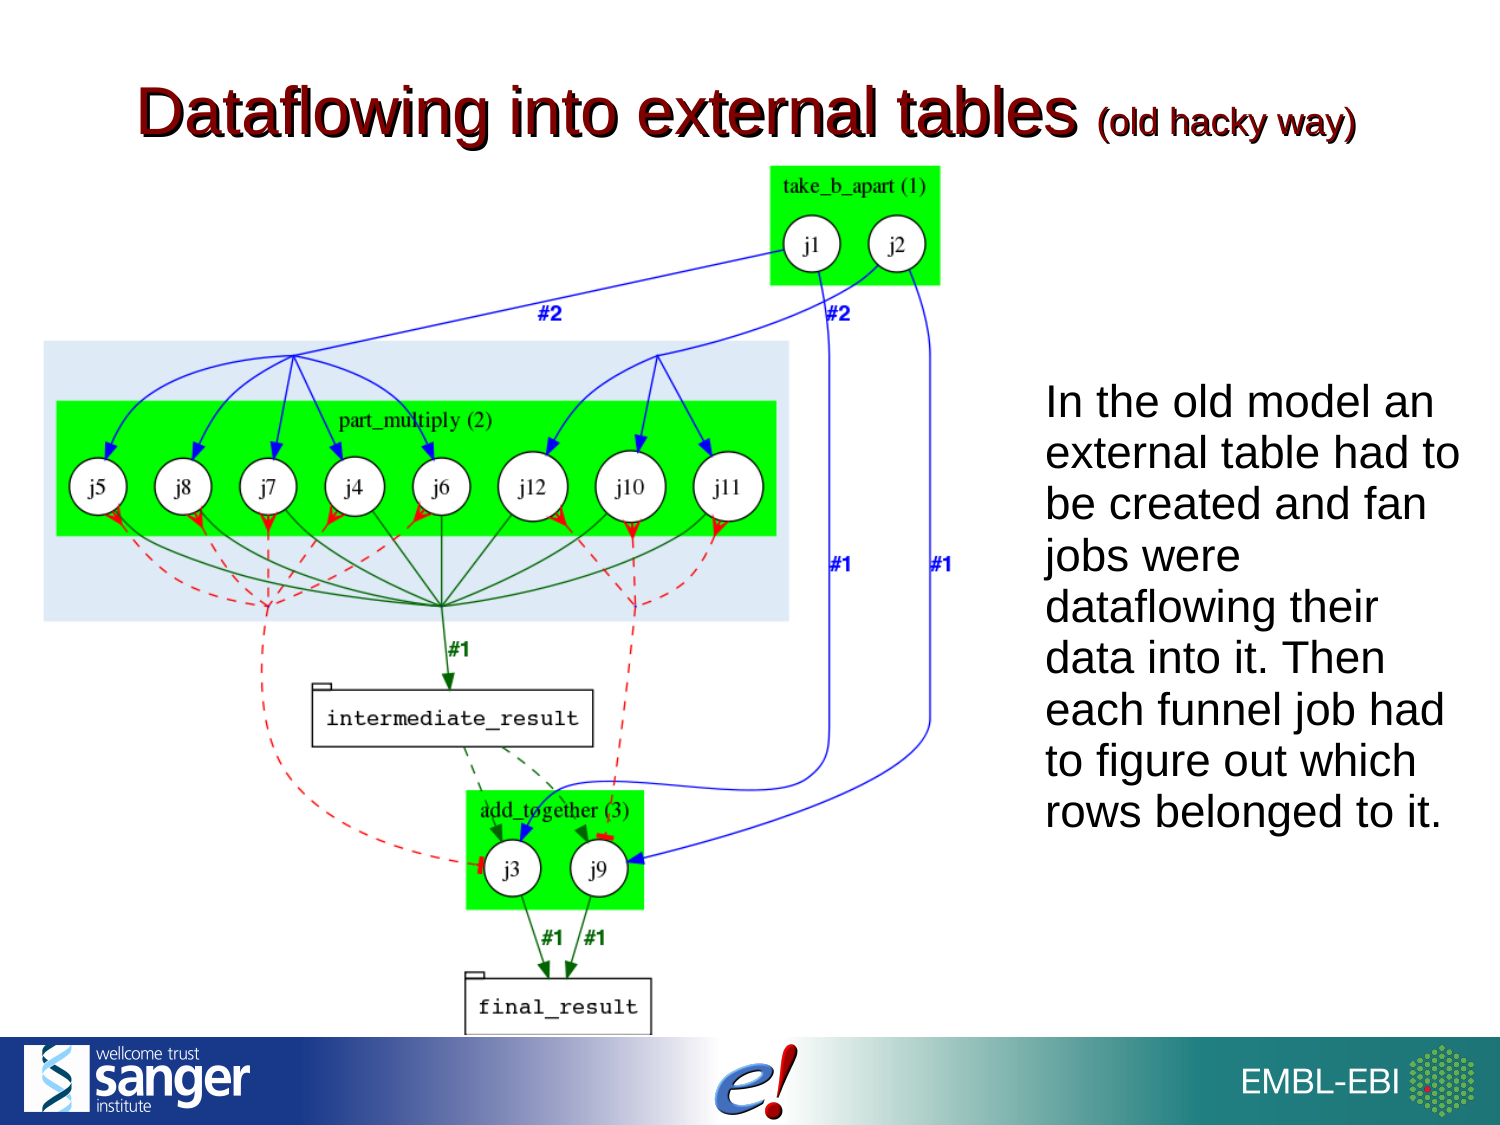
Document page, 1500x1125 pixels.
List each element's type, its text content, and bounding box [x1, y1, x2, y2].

picture [0, 1037, 1500, 1125]
picture [32, 154, 955, 1035]
title Dataflowing into external tables (old hacky way) [75, 45, 1418, 178]
list In the old model an external table had to be created and fan jobs were dataflowing their data into it. Then each funnel job had to figure out which rows belonged to it. [974, 295, 1477, 945]
